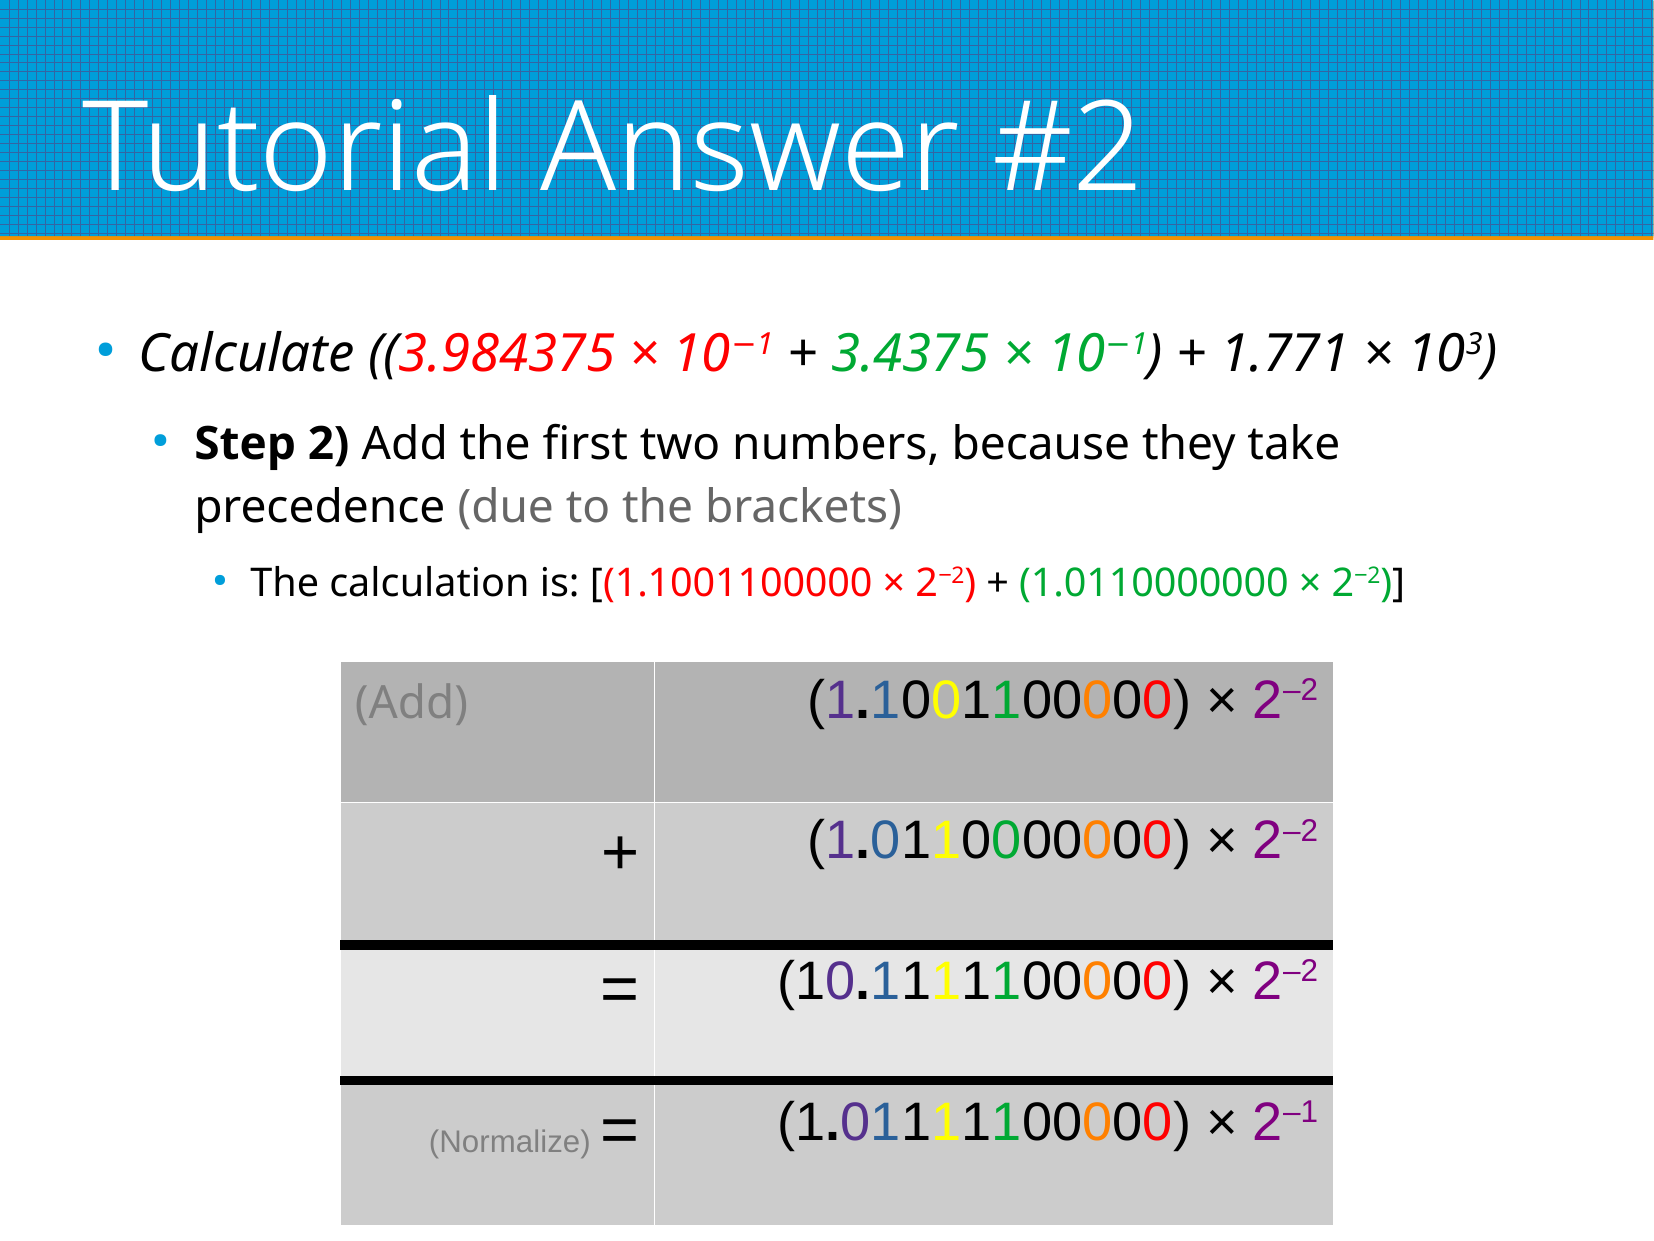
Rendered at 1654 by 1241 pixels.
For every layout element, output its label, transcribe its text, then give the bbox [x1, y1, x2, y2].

table_header (Add) [341, 662, 654, 802]
title Tutorial Answer #2 [82, 19, 1571, 227]
table_cell (1.0110000000) × 2‒2 [655, 803, 1333, 940]
table_header (1.1001100000) × 2‒2 [655, 662, 1333, 802]
list Calculate ((3.984375 × 10−1 + 3.4375 × 10−1) + 1.771 × 103) Step 2) Add the first two numbers, because they take precedence (due to the brackets) The calculation is: [(1.1001100000 × 2‒2) + (1.0110000000 × 2‒2)] [82, 314, 1563, 650]
table_cell (10.1111100000) × 2‒2 [655, 950, 1333, 1076]
table_cell = [341, 950, 654, 1076]
table_cell (1.01111100000) × 2‒1 [655, 1085, 1333, 1225]
table_cell (Normalize) = [341, 1085, 654, 1225]
table_cell + [341, 803, 654, 940]
